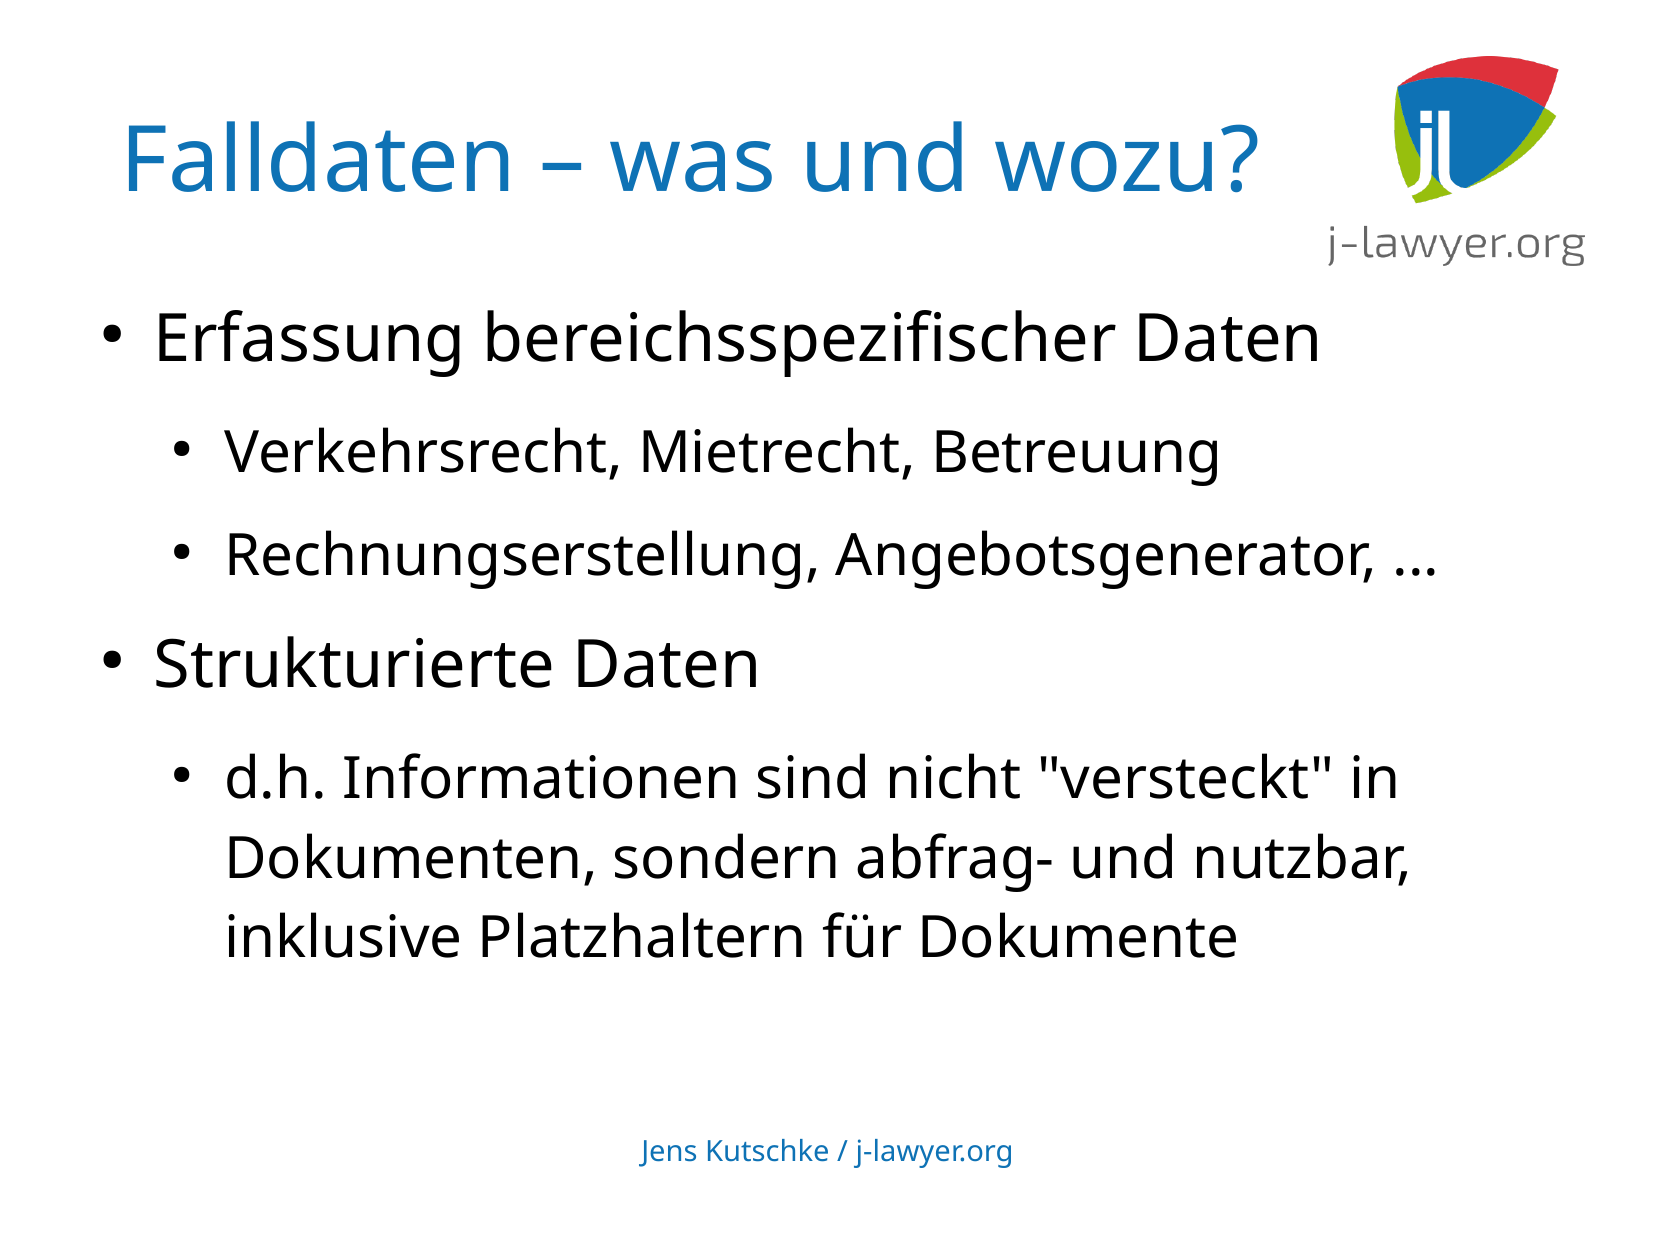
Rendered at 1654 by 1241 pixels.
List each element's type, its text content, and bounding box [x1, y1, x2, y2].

list Erfassung bereichsspezifischer Daten Verkehrsrecht, Mietrecht, Betreuung Rechnungserstellung, Angebotsgenerator, ... Strukturierte Daten d.h. Informationen sind nicht "versteckt" in Dokumenten, sondern abfrag- und nutzbar, inklusive Platzhaltern für Dokumente [82, 290, 1571, 1010]
title Falldaten – was und wozu? [82, 52, 1300, 260]
picture [1328, 56, 1585, 266]
